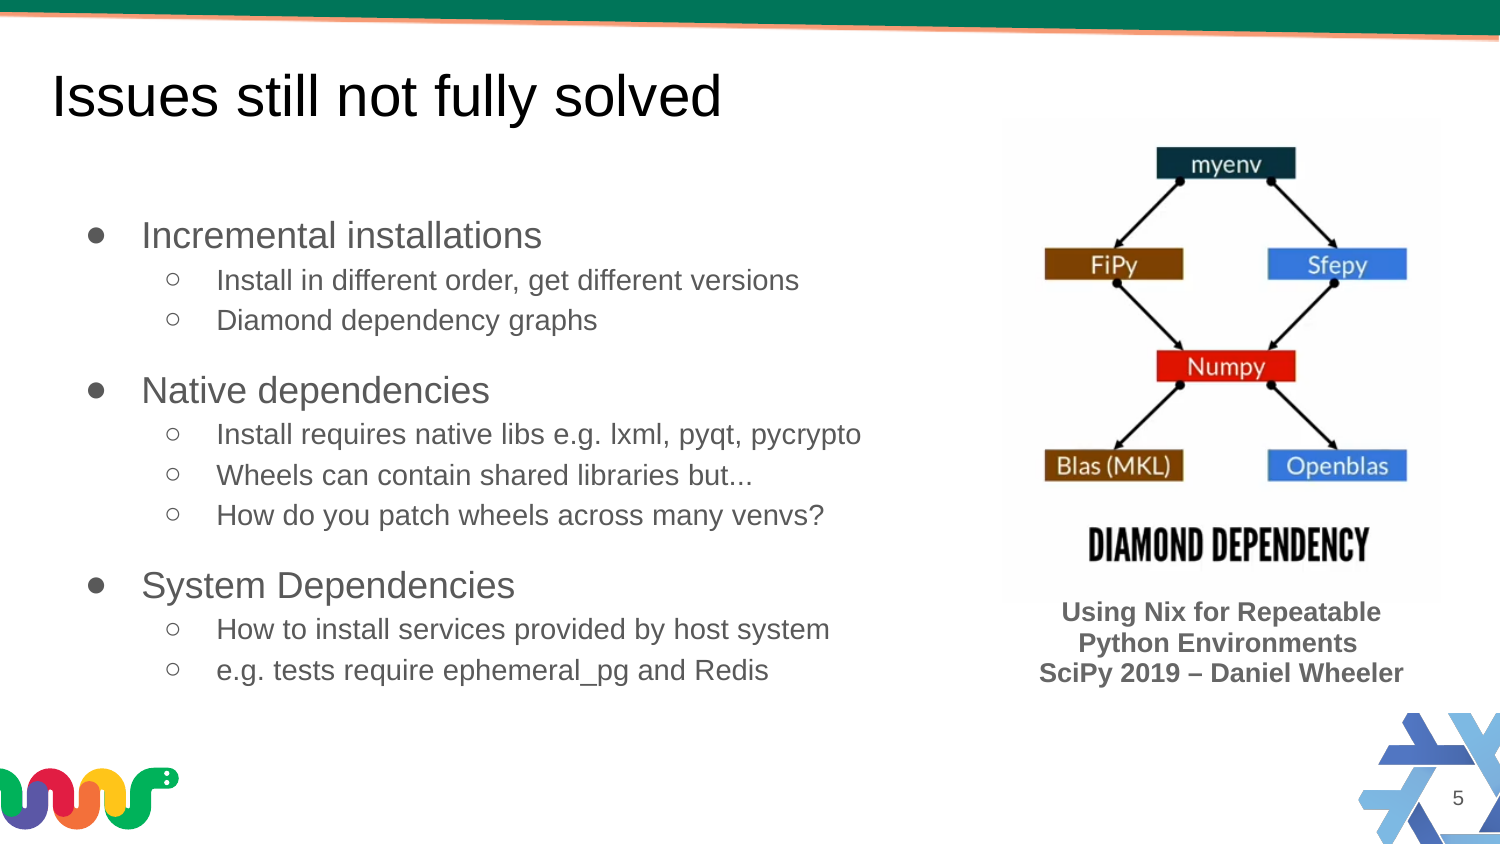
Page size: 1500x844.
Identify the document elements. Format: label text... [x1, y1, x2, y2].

picture [1358, 713, 1500, 844]
title Issues still not fully solved [51, 49, 815, 144]
text_box Using Nix for Repeatable Python Environments SciPy 2019 – Daniel Wheeler [1014, 590, 1429, 695]
list Incremental installations Install in different order, get different versions Diamond dependency graphs Native dependencies Install requires native libs e.g. lxml, pyqt, pycrypto Wheels can contain shared libraries but... How do you patch wheels across many venvs? System Dependencies How to install services provided by host system e.g. tests require ephemeral_pg and Redis [51, 189, 969, 750]
picture [1002, 118, 1441, 603]
